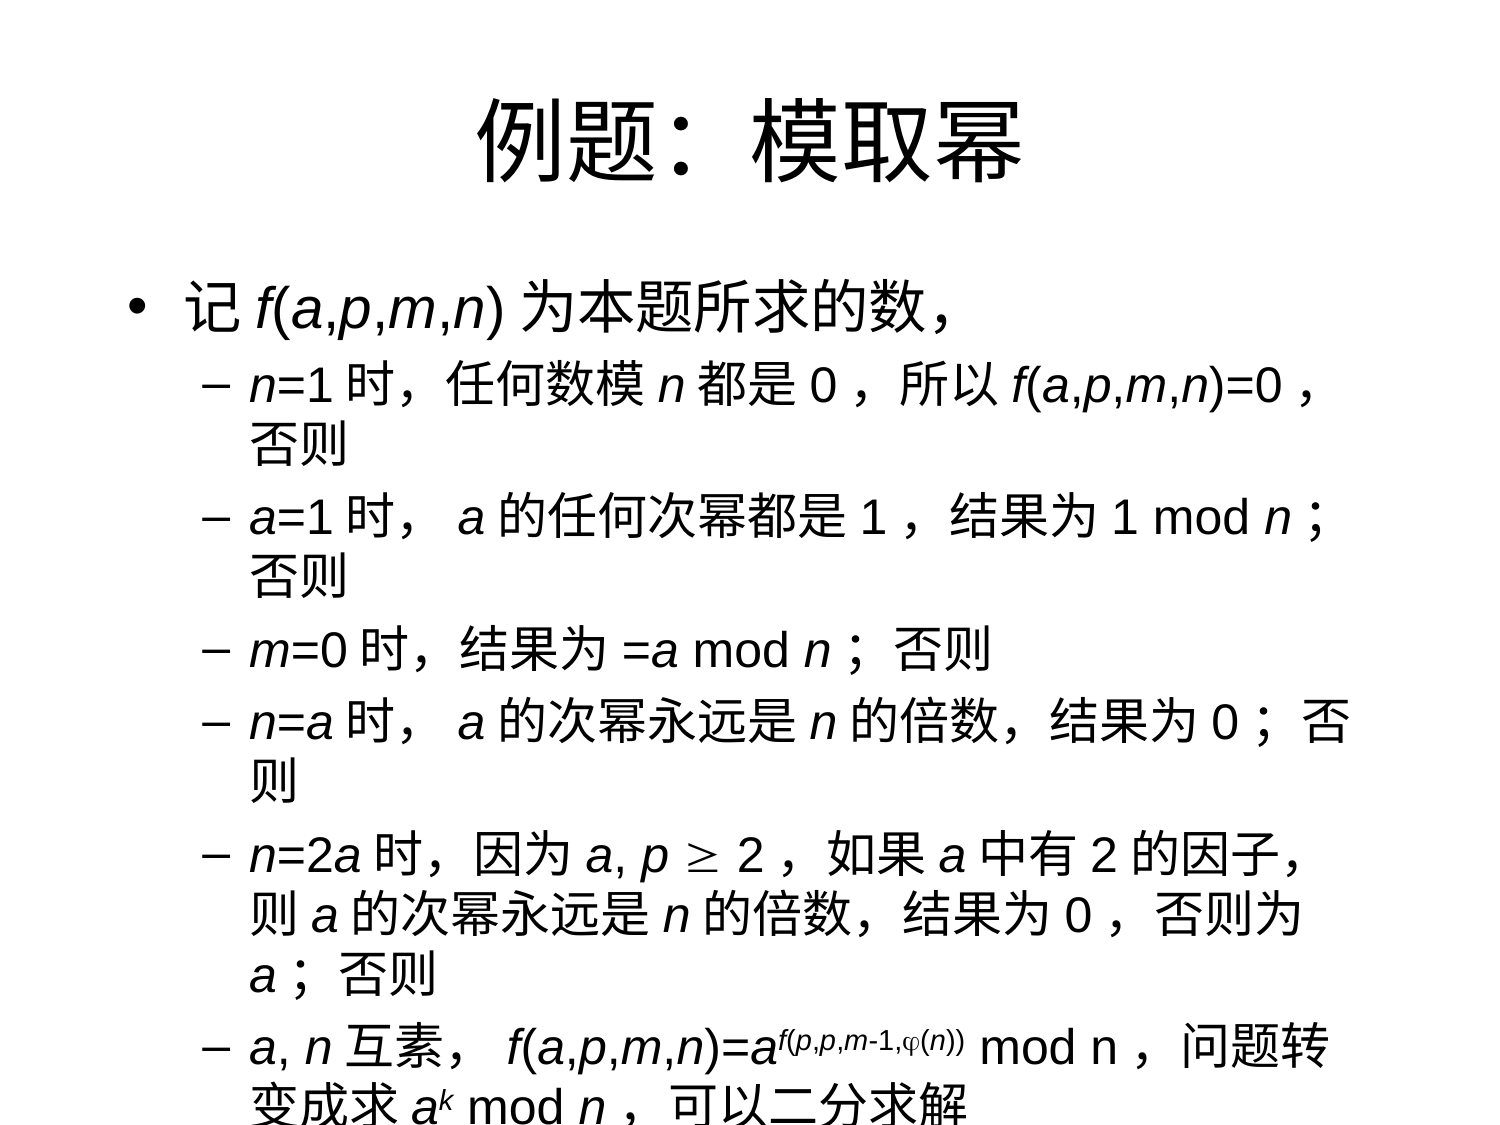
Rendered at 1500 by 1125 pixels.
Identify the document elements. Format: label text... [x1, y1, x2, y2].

list 记f(a,p,m,n)为本题所求的数， n=1时，任何数模n都是0，所以f(a,p,m,n)=0，否则 a=1时，a的任何次幂都是1，结果为1 mod n；否则 m=0时，结果为=a mod n；否则 n=a时，a的次幂永远是n的倍数，结果为0；否则 n=2a时，因为a, p  2，如果a中有2的因子，则a的次幂永远是n的倍数，结果为0，否则为a；否则 a, n互素，f(a,p,m,n)=af(p,p,m-1,(n)) mod n，问题转变成求ak mod n，可以二分求解 [112, 262, 1388, 1125]
title 例题：模取幂 [75, 45, 1426, 233]
